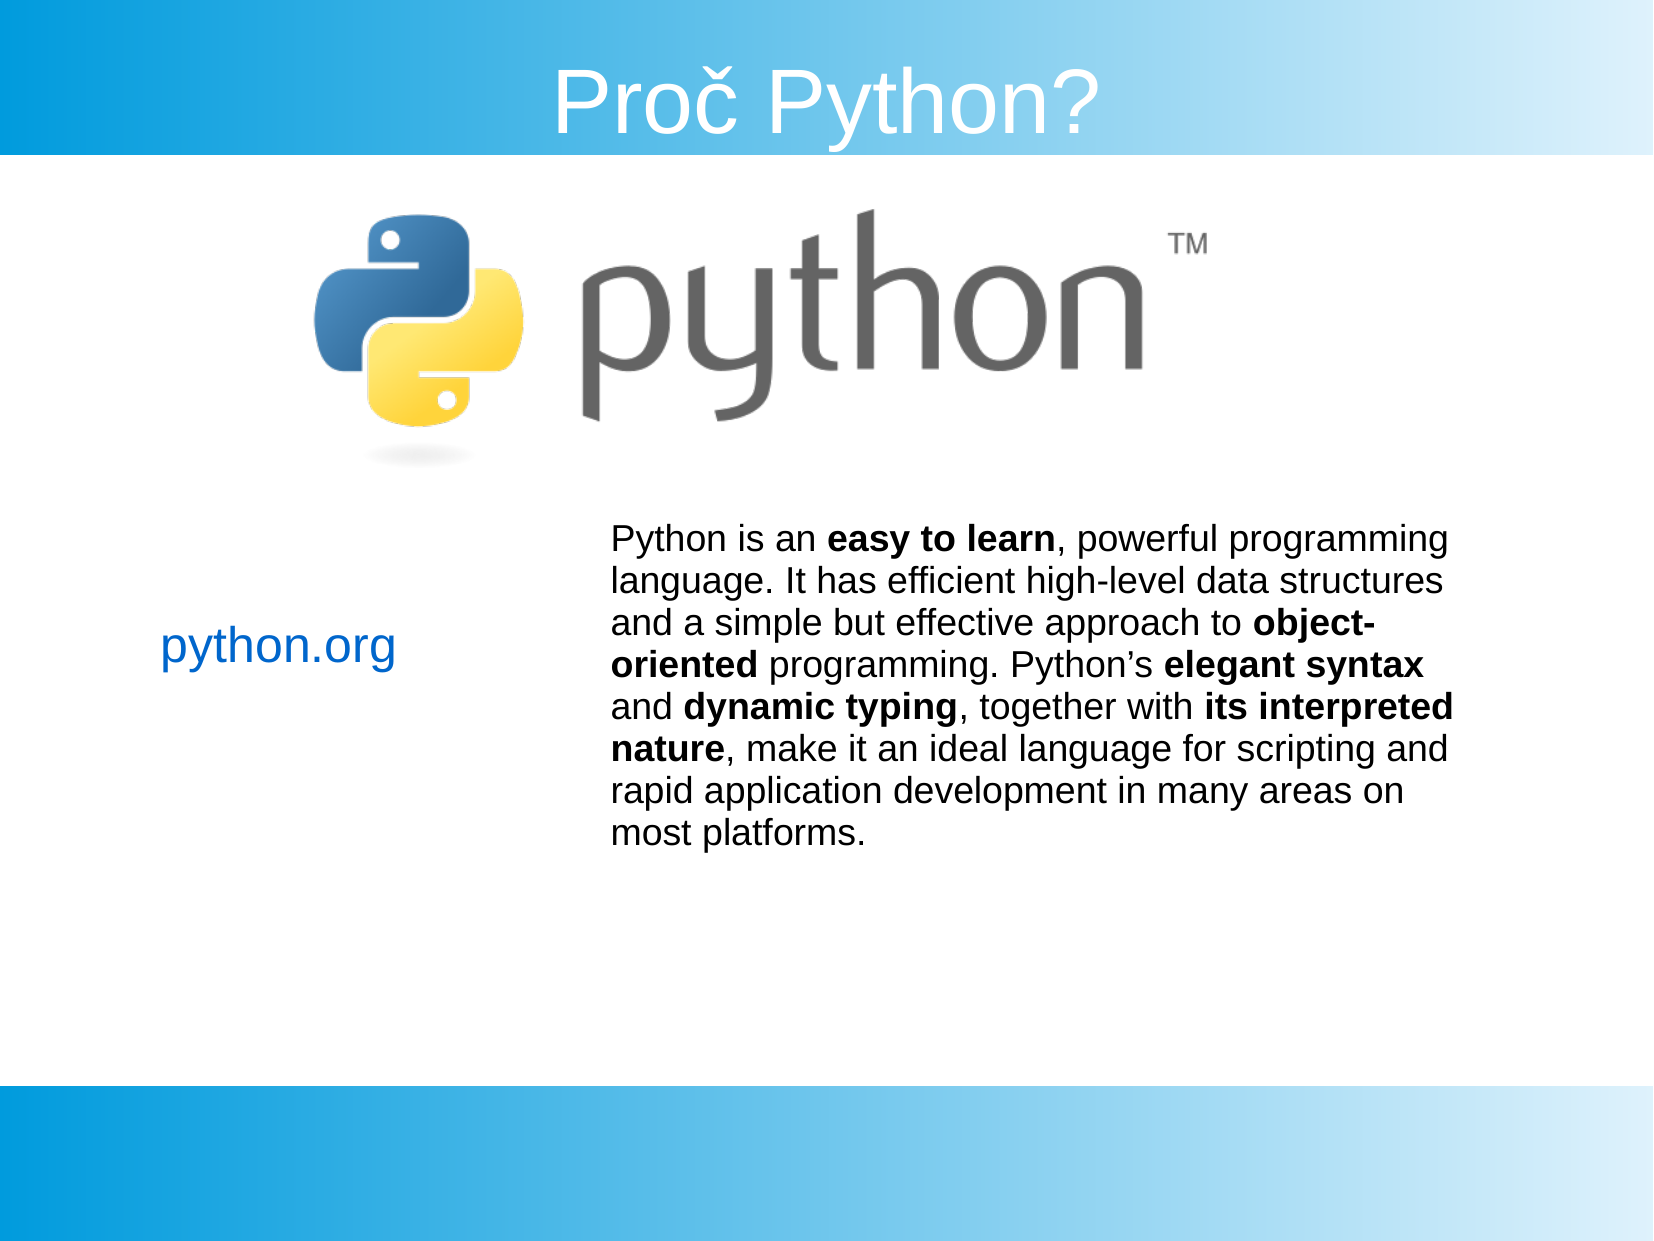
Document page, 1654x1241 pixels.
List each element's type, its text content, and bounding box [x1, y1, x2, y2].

list python.org [90, 616, 525, 747]
title Proč Python? [82, 49, 1571, 155]
picture [304, 203, 1217, 474]
text_box Python is an easy to learn, powerful programming language. It has efficient high-level data structures and a simple but effective approach to object-oriented programming. Python’s elegant syntax and dynamic typing, together with its interpreted nature, make it an ideal language for scripting and rapid application development in many areas on most platforms. [525, 509, 1486, 900]
